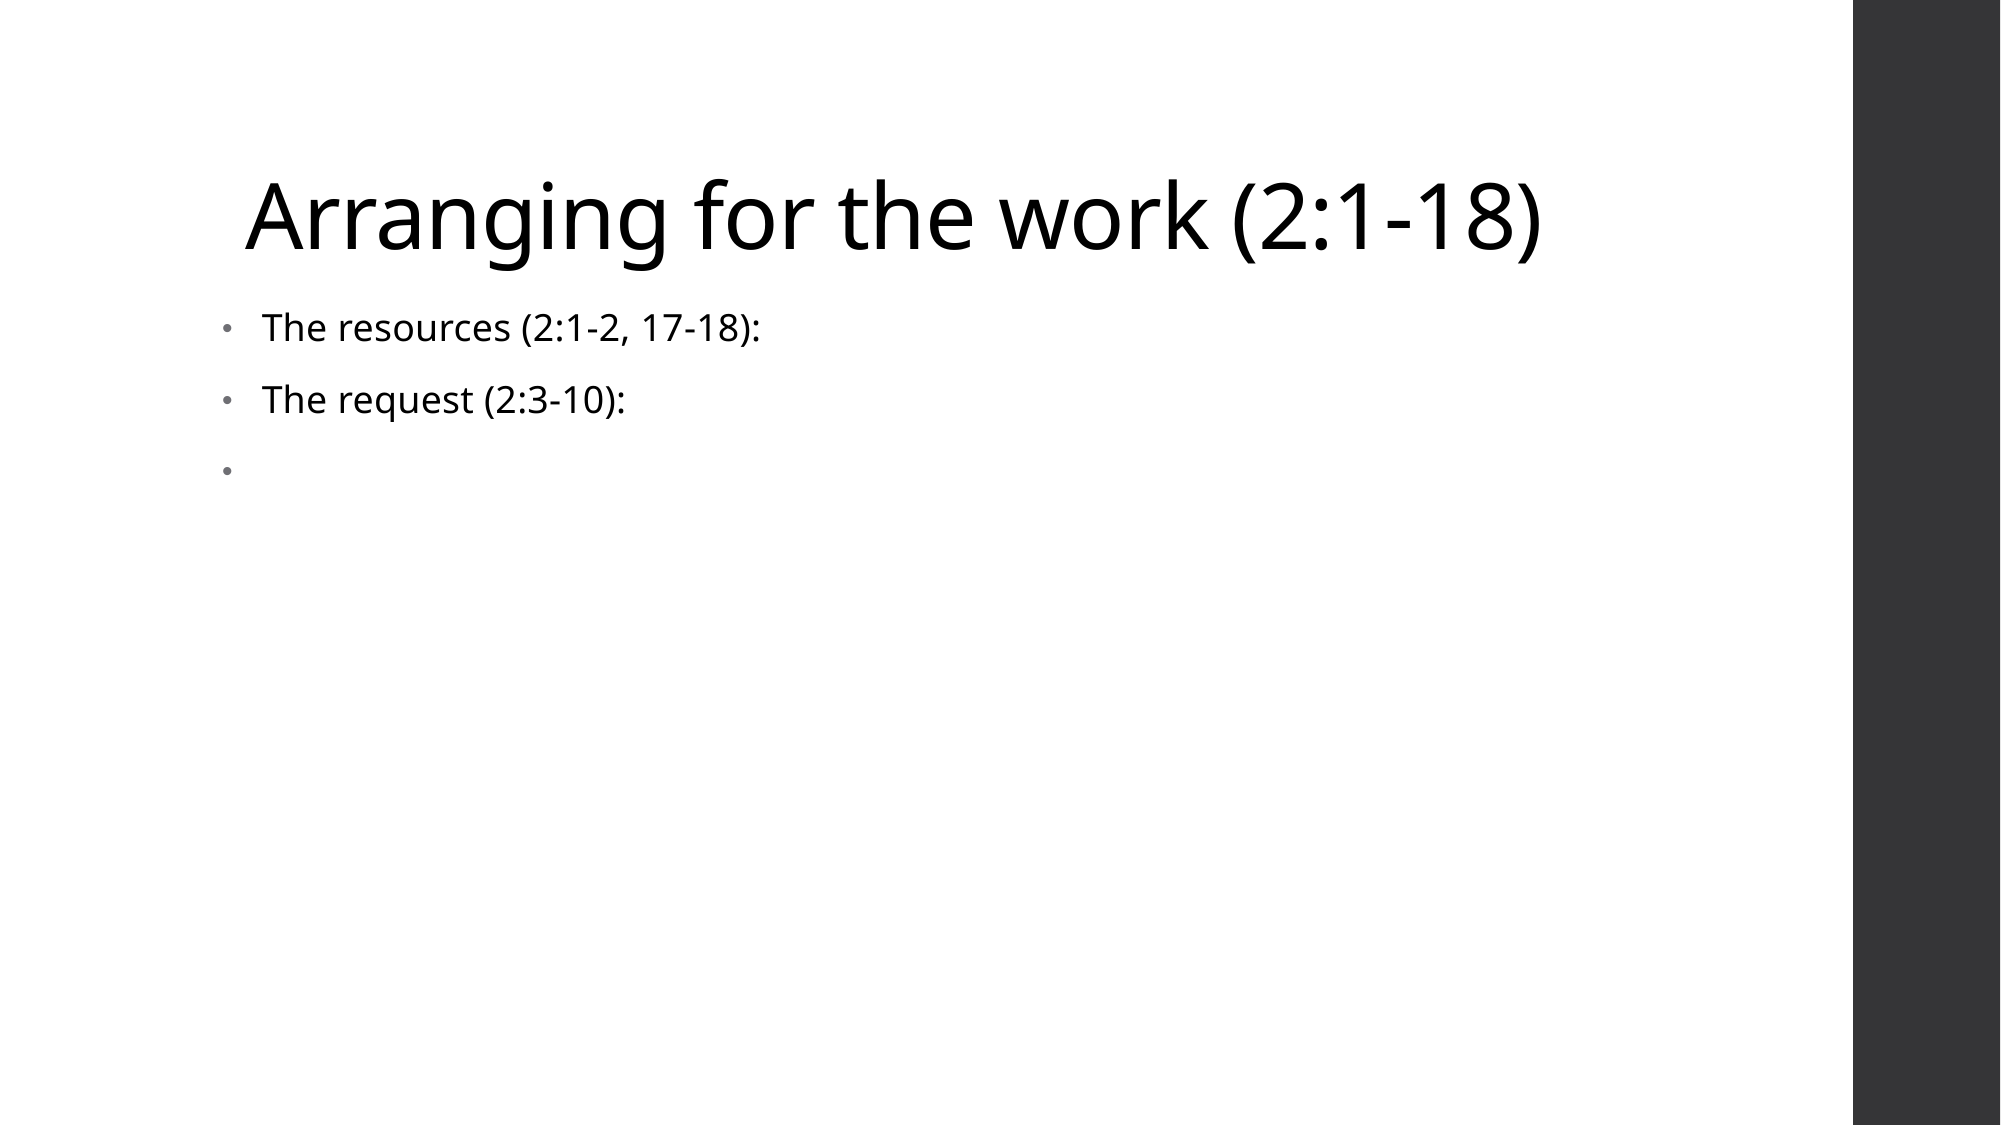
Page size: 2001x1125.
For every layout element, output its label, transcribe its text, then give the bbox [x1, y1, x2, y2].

list The resources (2:1-2, 17-18): The request (2:3-10): [206, 299, 1617, 1014]
title Arranging for the work (2:1-18) [206, 60, 1797, 278]
